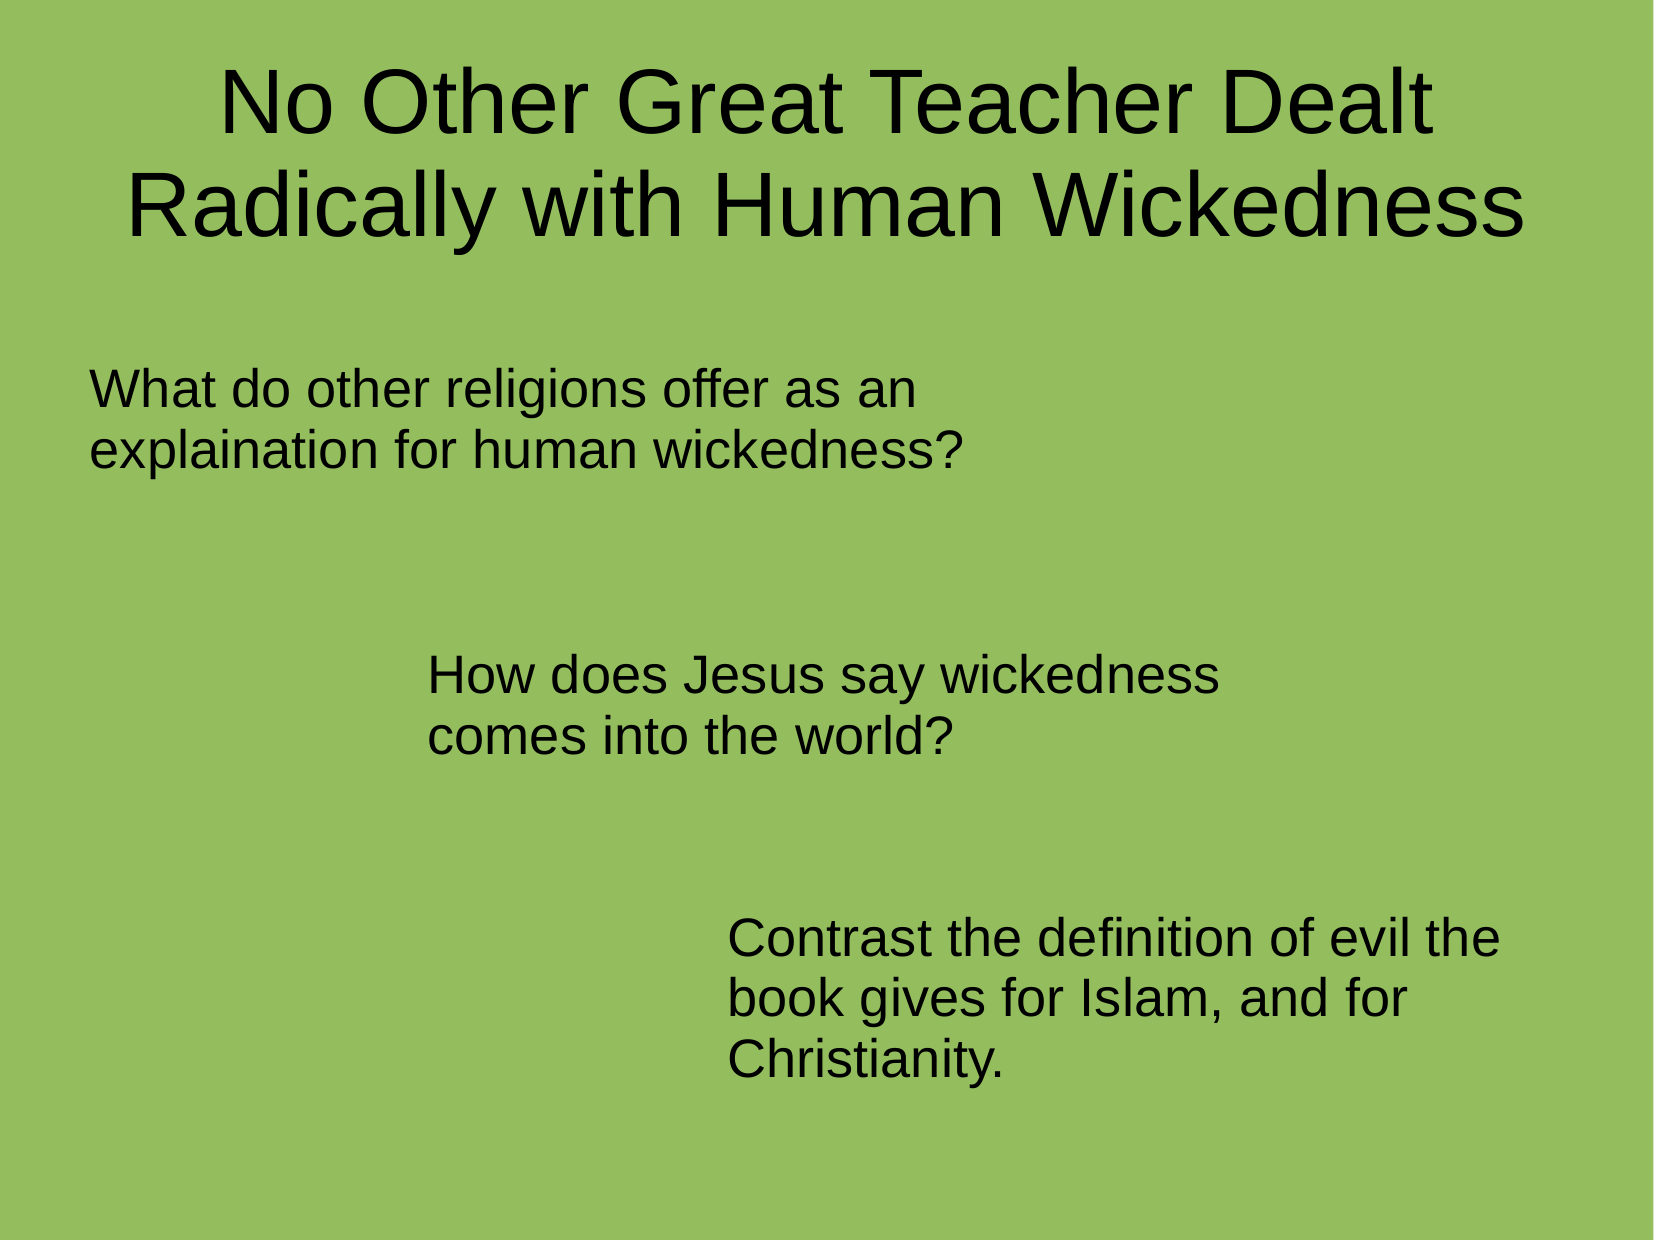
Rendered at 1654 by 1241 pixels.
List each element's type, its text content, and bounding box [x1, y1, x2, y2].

text_box How does Jesus say wickedness comes into the world? [412, 637, 1253, 774]
text_box Contrast the definition of evil the book gives for Islam, and for Christianity. [712, 900, 1576, 1097]
text_box What do other religions offer as an explaination for human wickedness? [75, 351, 1013, 488]
title No Other Great Teacher Dealt Radically with Human Wickedness [82, 50, 1571, 256]
